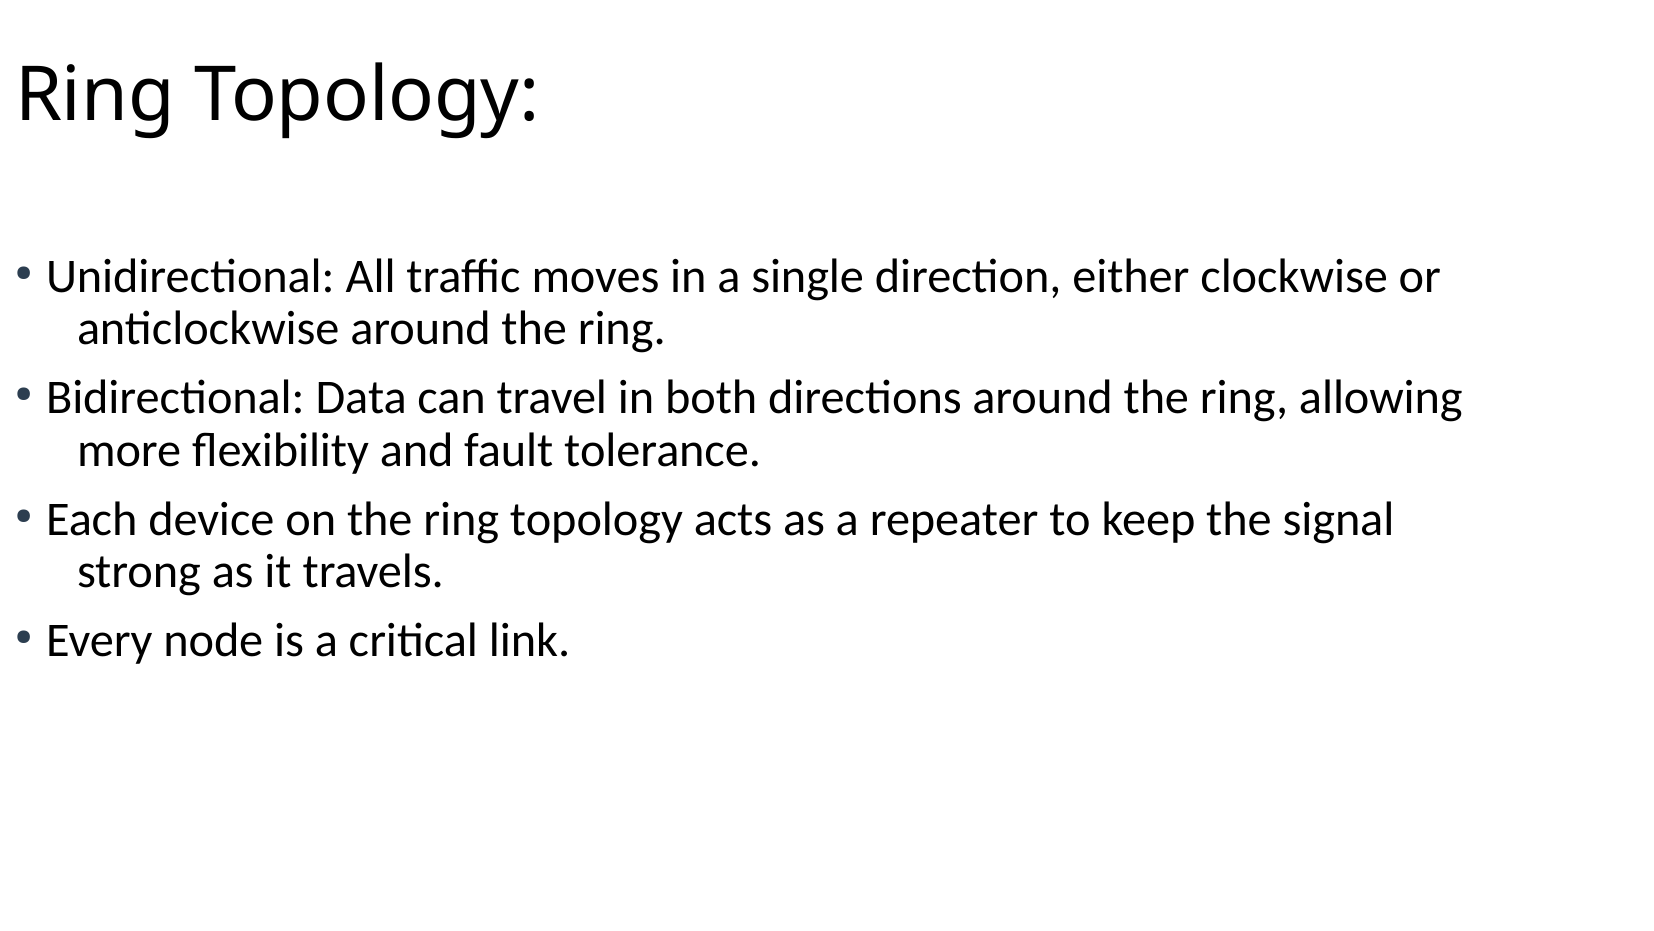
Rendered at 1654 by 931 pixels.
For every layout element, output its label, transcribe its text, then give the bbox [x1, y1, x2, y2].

title Ring Topology: [0, 36, 1536, 155]
list Unidirectional: All traffic moves in a single direction, either clockwise or anticlockwise around the ring. Bidirectional: Data can travel in both directions around the ring, allowing more flexibility and fault tolerance. Each device on the ring topology acts as a repeater to keep the signal strong as it travels. Every node is a critical link. [0, 243, 1536, 864]
